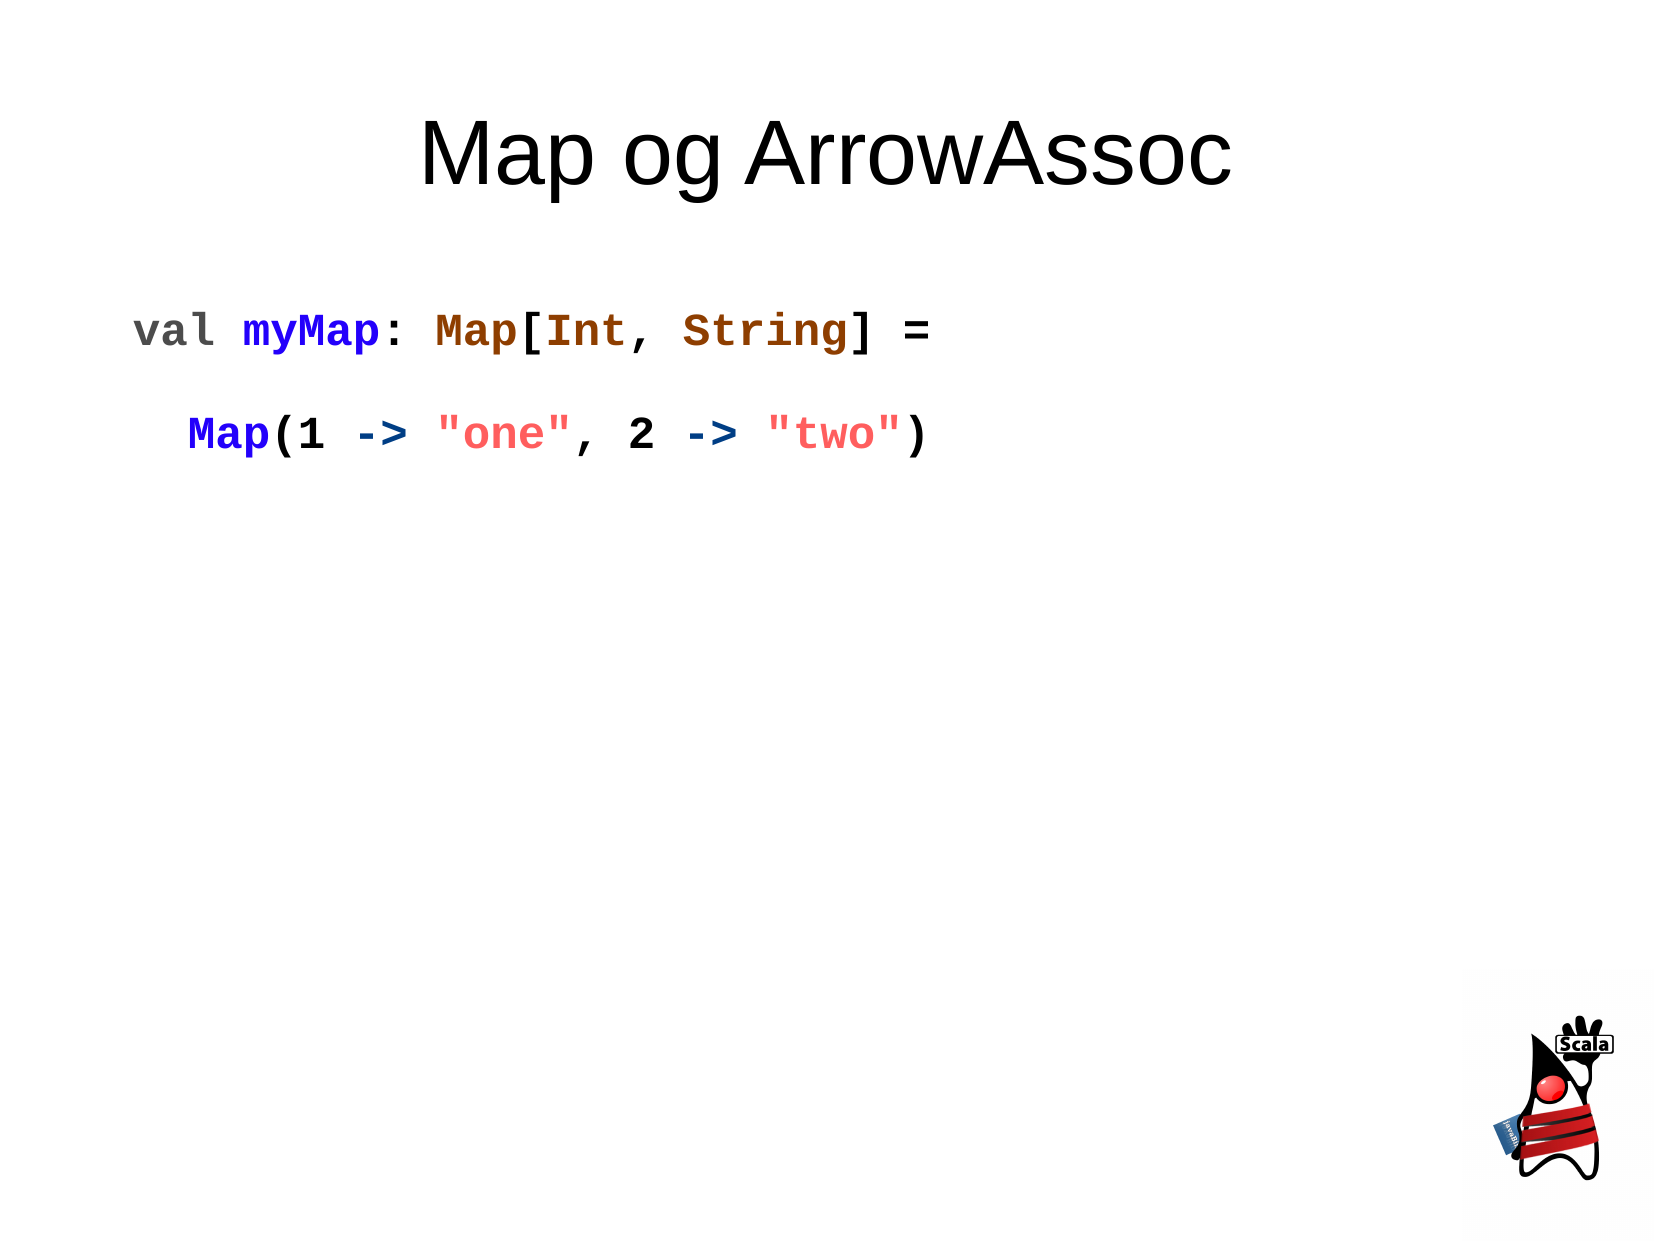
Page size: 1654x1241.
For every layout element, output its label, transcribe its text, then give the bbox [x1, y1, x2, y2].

picture [1462, 969, 1654, 1241]
text_box val myMap: Map[Int, String] = Map(1 -> "one", 2 -> "two") [118, 300, 1654, 576]
title Map og ArrowAssoc [82, 56, 1571, 250]
